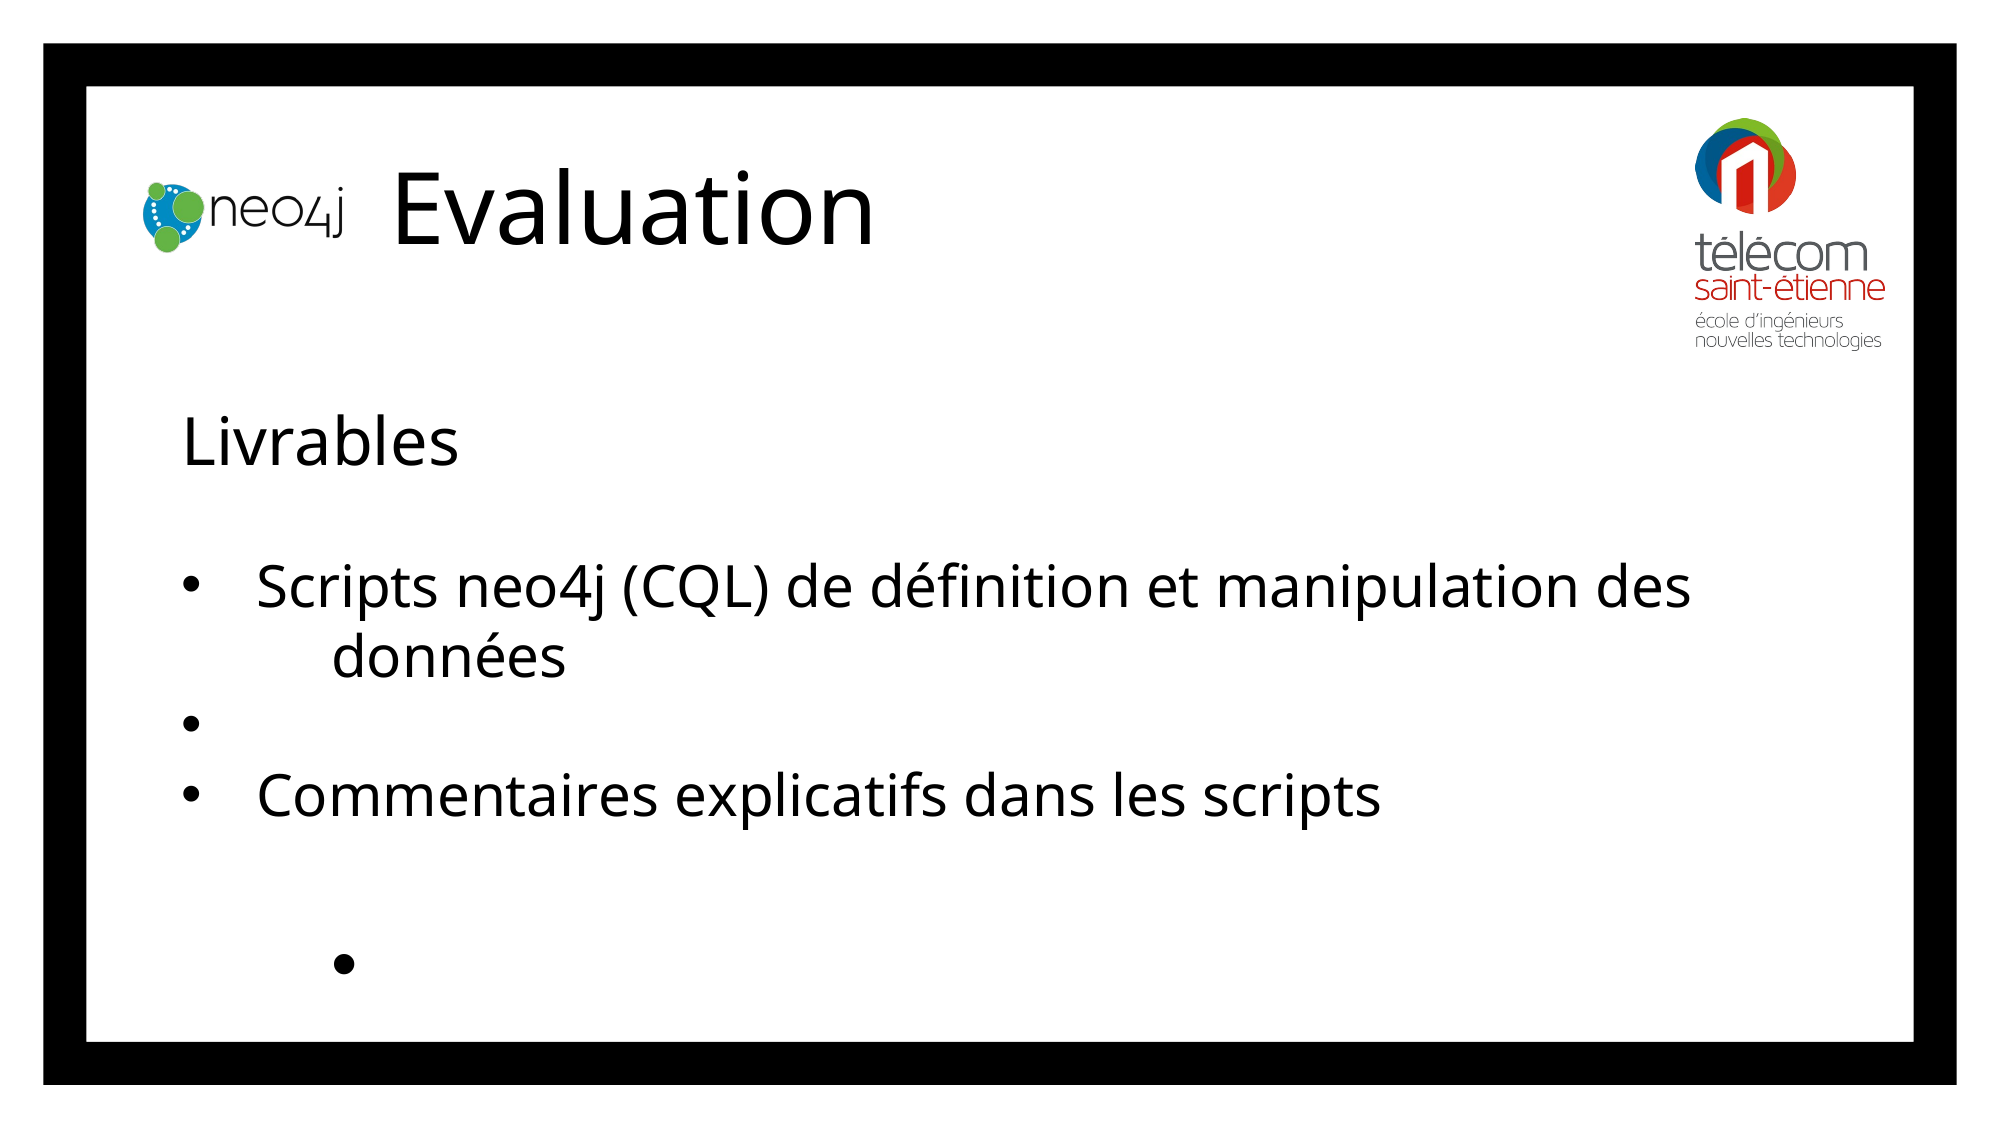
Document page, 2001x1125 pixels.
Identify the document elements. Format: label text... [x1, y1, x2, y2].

picture [1695, 118, 1885, 351]
title Evaluation [369, 138, 1849, 304]
text_box Livrables Scripts neo4j (CQL) de définition et manipulation des données Commentaires explicatifs dans les scripts [166, 391, 1849, 1125]
picture [134, 160, 351, 274]
picture [1715, 134, 1730, 138]
